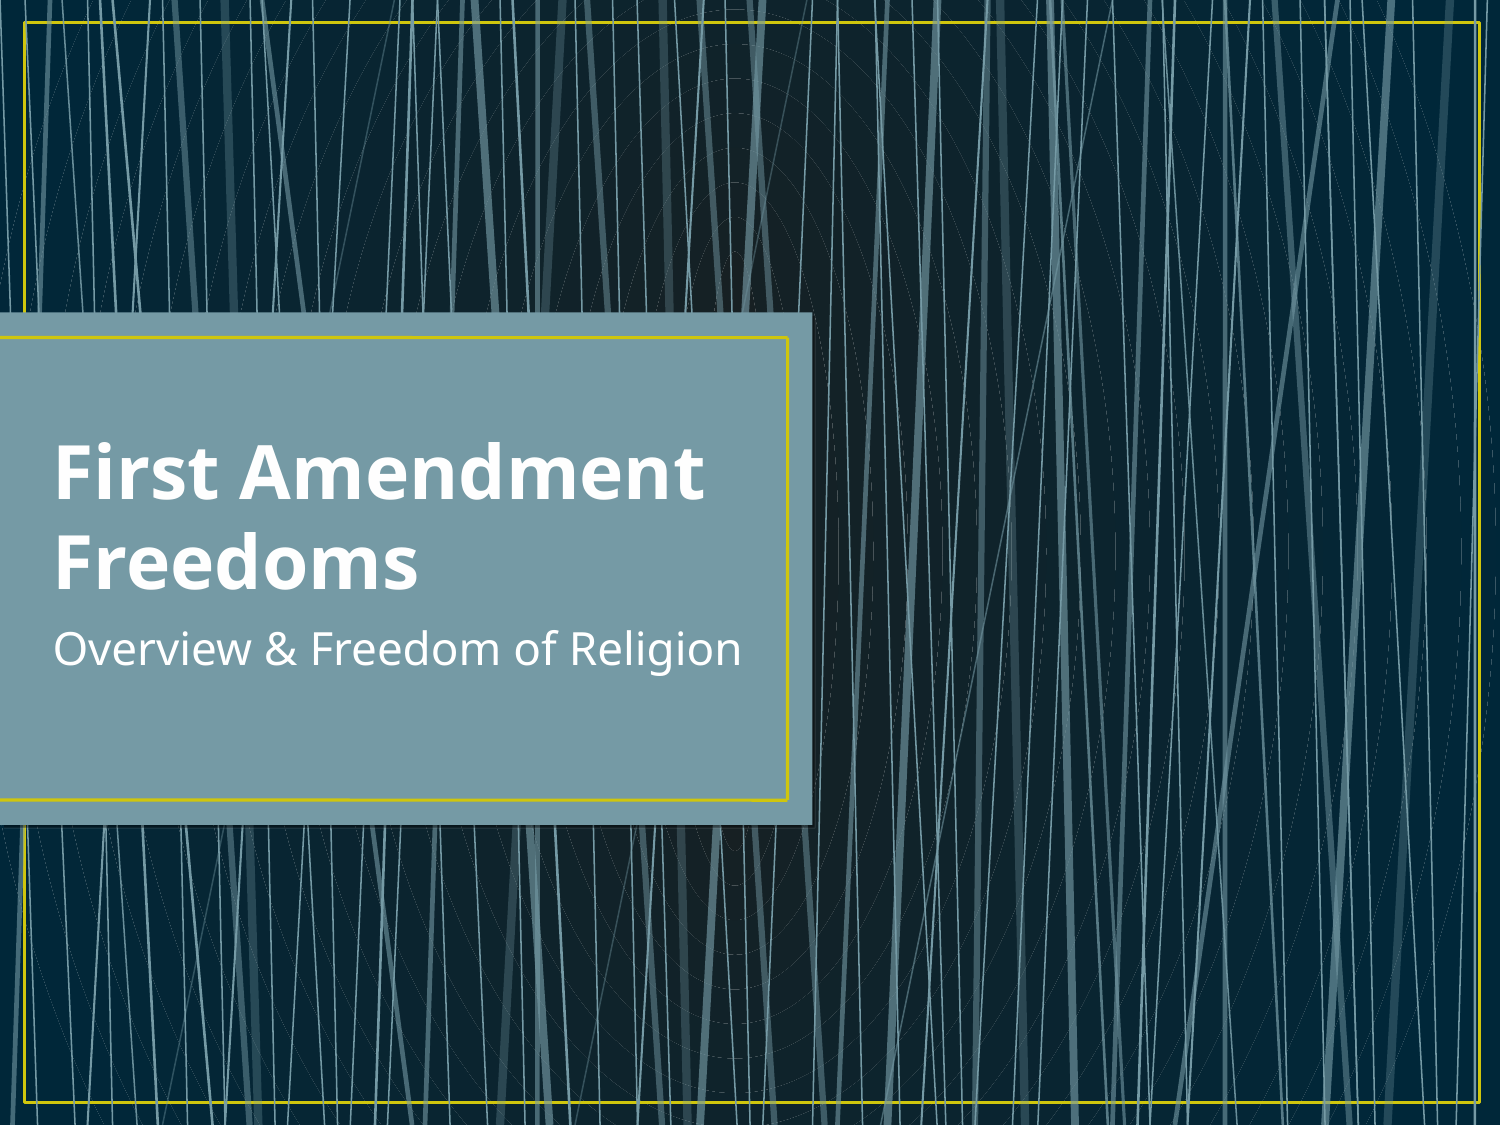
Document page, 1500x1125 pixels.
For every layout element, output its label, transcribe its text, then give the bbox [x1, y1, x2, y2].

title First Amendment Freedoms [37, 349, 763, 612]
subtitle Overview & Freedom of Religion [37, 612, 763, 788]
